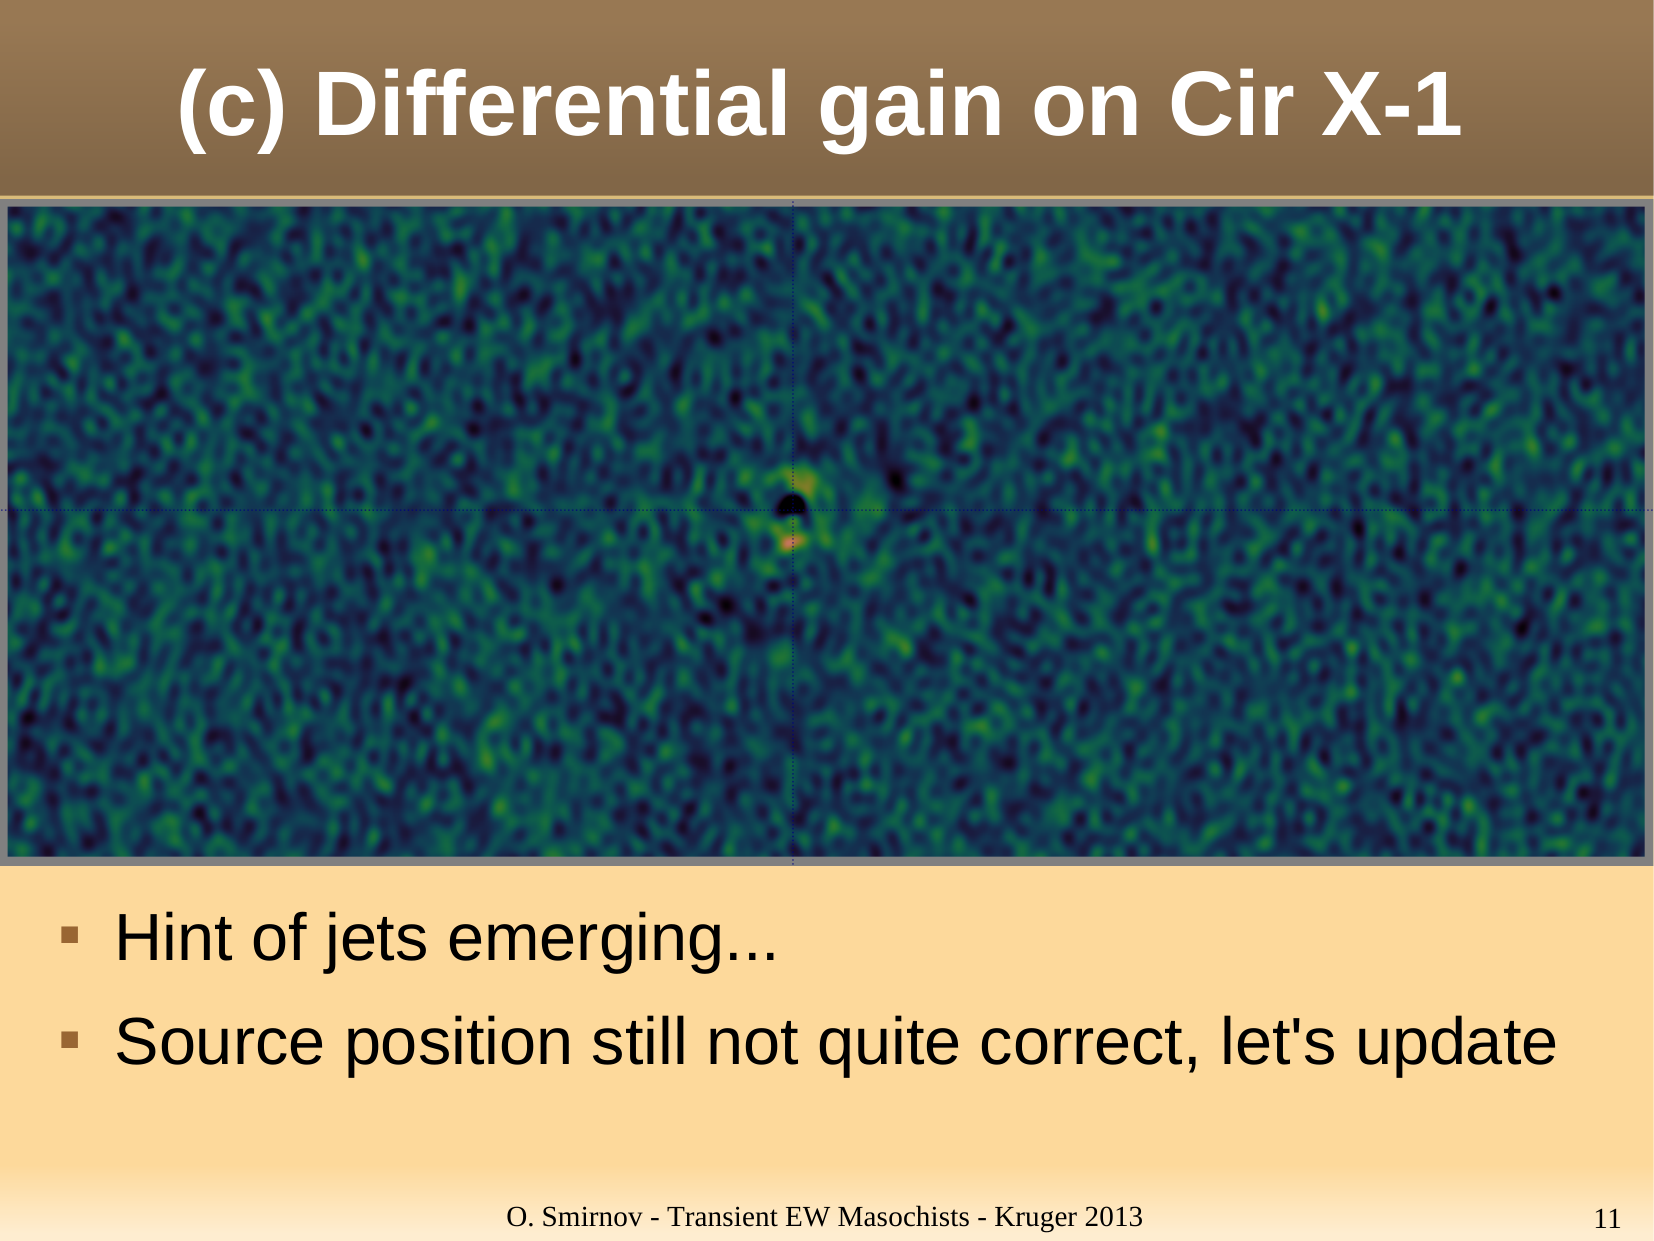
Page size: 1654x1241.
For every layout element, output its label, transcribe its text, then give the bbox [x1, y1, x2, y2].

list Hint of jets emerging... Source position still not quite correct, let's update [43, 899, 1628, 1166]
picture [0, 0, 1654, 1241]
title (c) Differential gain on Cir X-1 [76, 0, 1565, 199]
